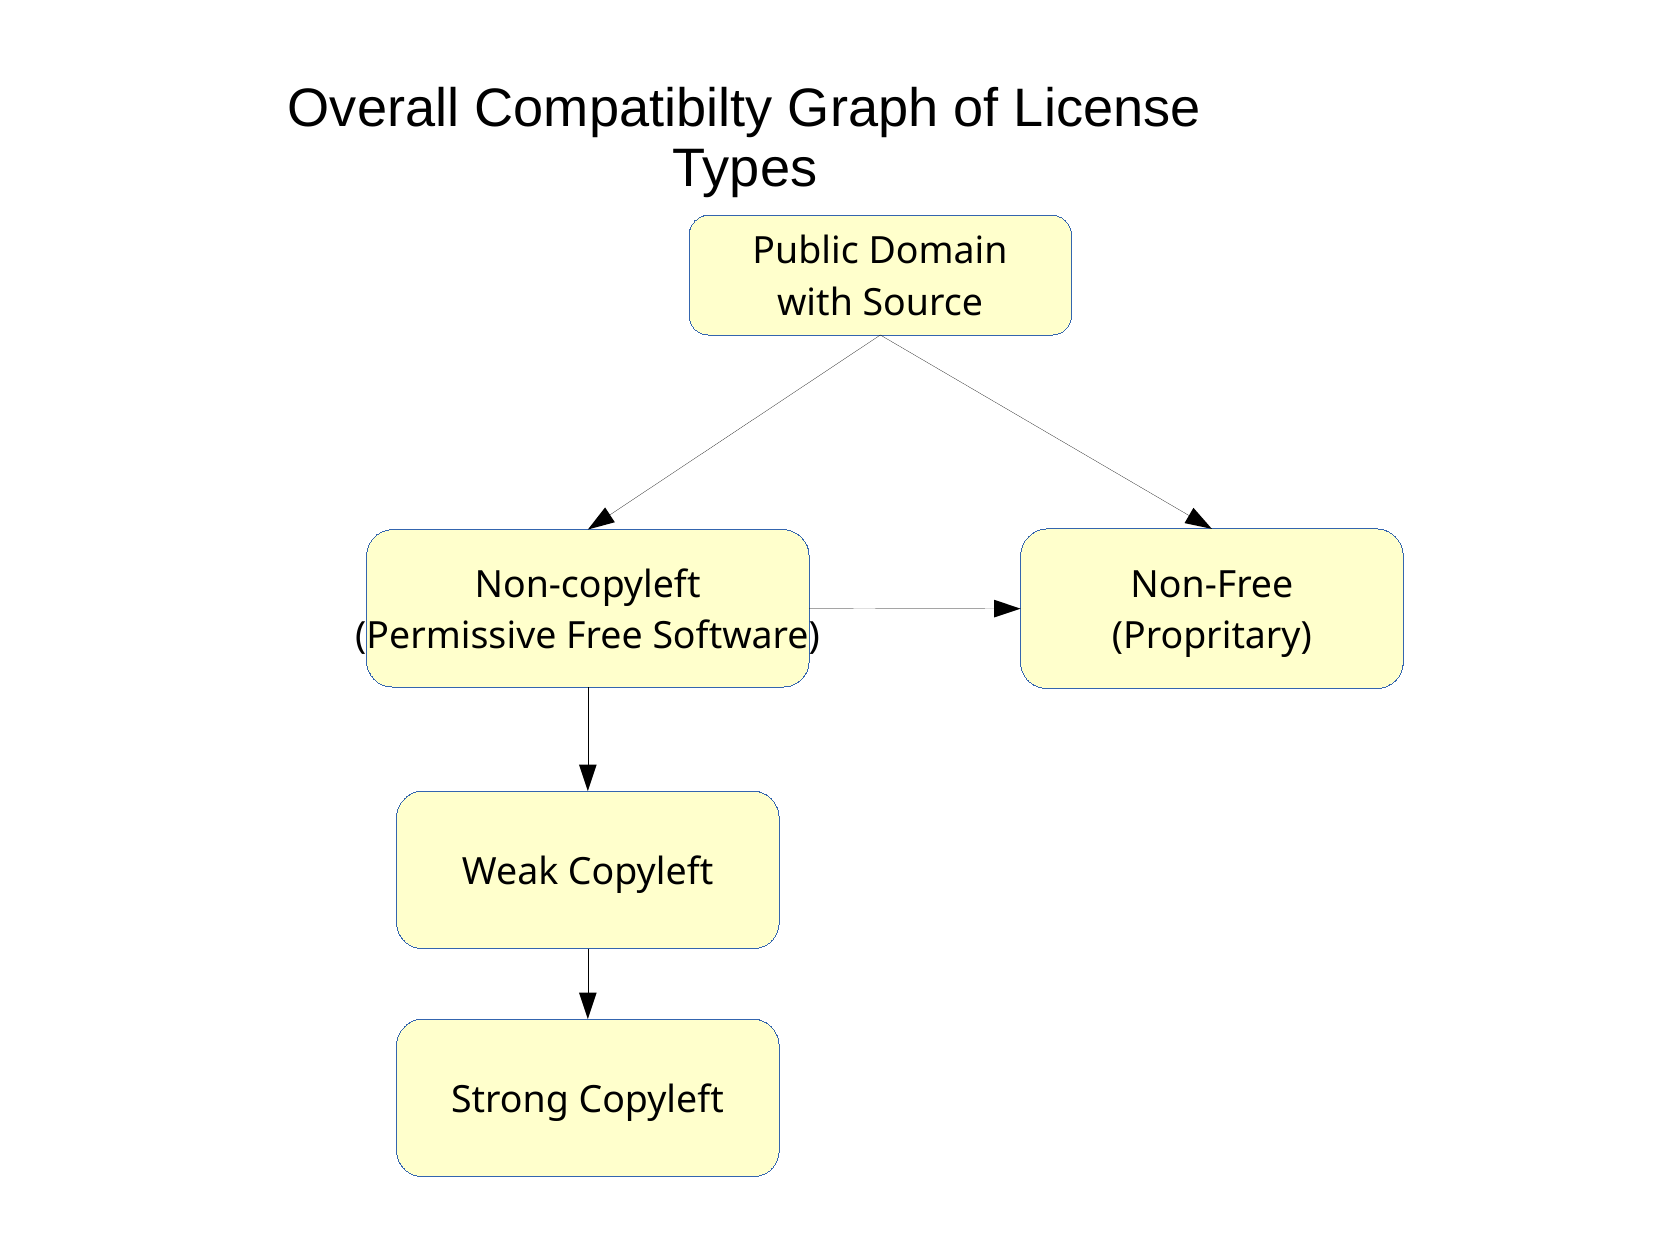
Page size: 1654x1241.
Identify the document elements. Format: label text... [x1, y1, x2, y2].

text_box Non-Free (Propritary) [1020, 528, 1404, 689]
text_box Weak Copyleft [396, 791, 780, 949]
text_box Non-copyleft (Permissive Free Software) [366, 529, 810, 688]
text_box Public Domain with Source [689, 215, 1072, 336]
text_box Overall Compatibilty Graph of License Types [273, 69, 1336, 166]
text_box Strong Copyleft [396, 1019, 780, 1177]
